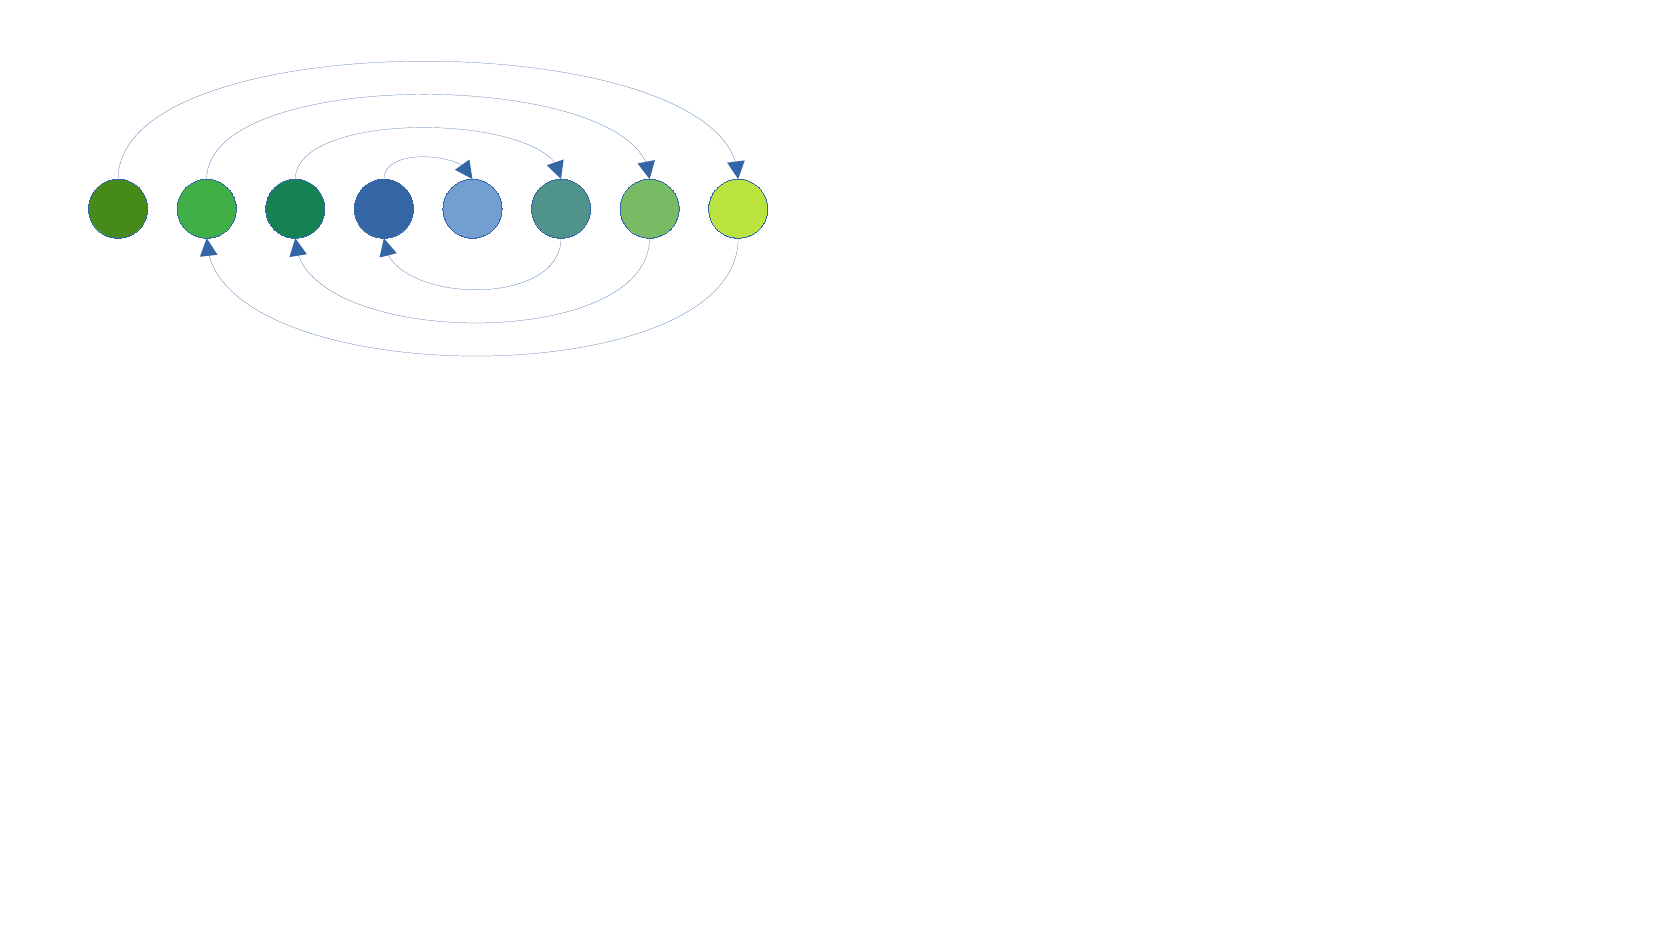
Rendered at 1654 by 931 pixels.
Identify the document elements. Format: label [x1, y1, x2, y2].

text_box [708, 179, 768, 239]
text_box [531, 179, 591, 239]
text_box [442, 179, 503, 239]
text_box [620, 179, 680, 239]
text_box [177, 179, 237, 239]
text_box [88, 179, 148, 239]
text_box [265, 179, 325, 239]
text_box [354, 179, 414, 239]
